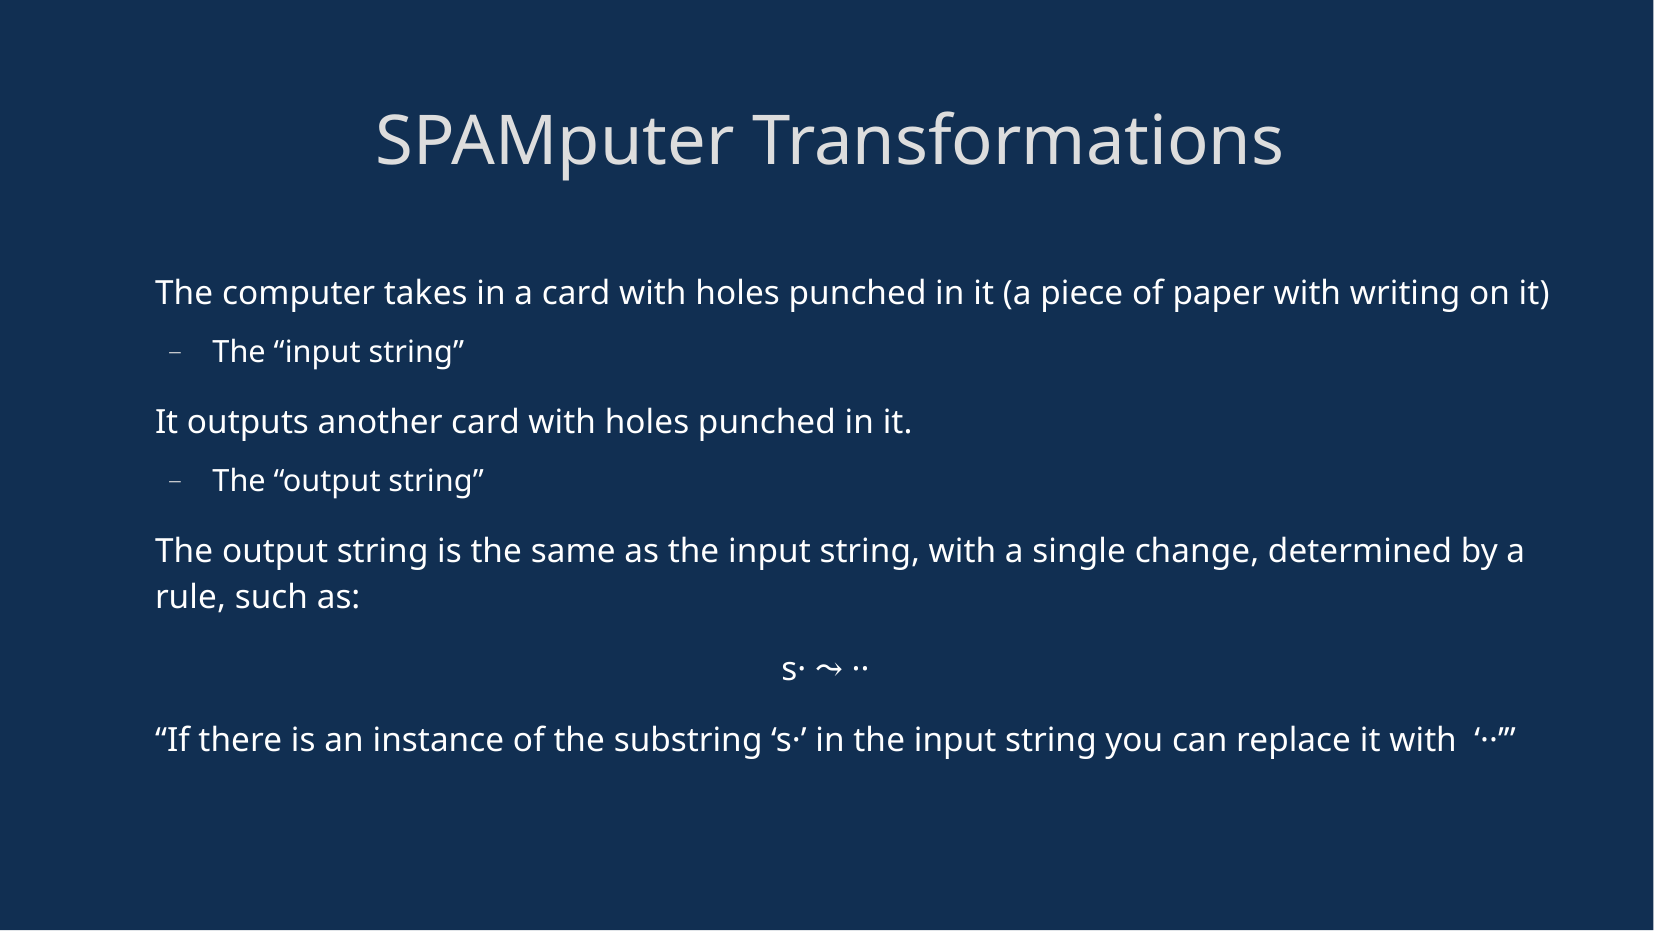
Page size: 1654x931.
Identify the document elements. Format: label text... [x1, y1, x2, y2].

list The computer takes in a card with holes punched in it (a piece of paper with writing on it) The “input string” It outputs another card with holes punched in it. The “output string” The output string is the same as the input string, with a single change, determined by a rule, such as: s· ⤳ ·· “If there is an instance of the substring ‘s·’ in the input string you can replace it with ‘··’” [97, 268, 1563, 806]
title SPAMputer Transformations [97, 56, 1563, 220]
